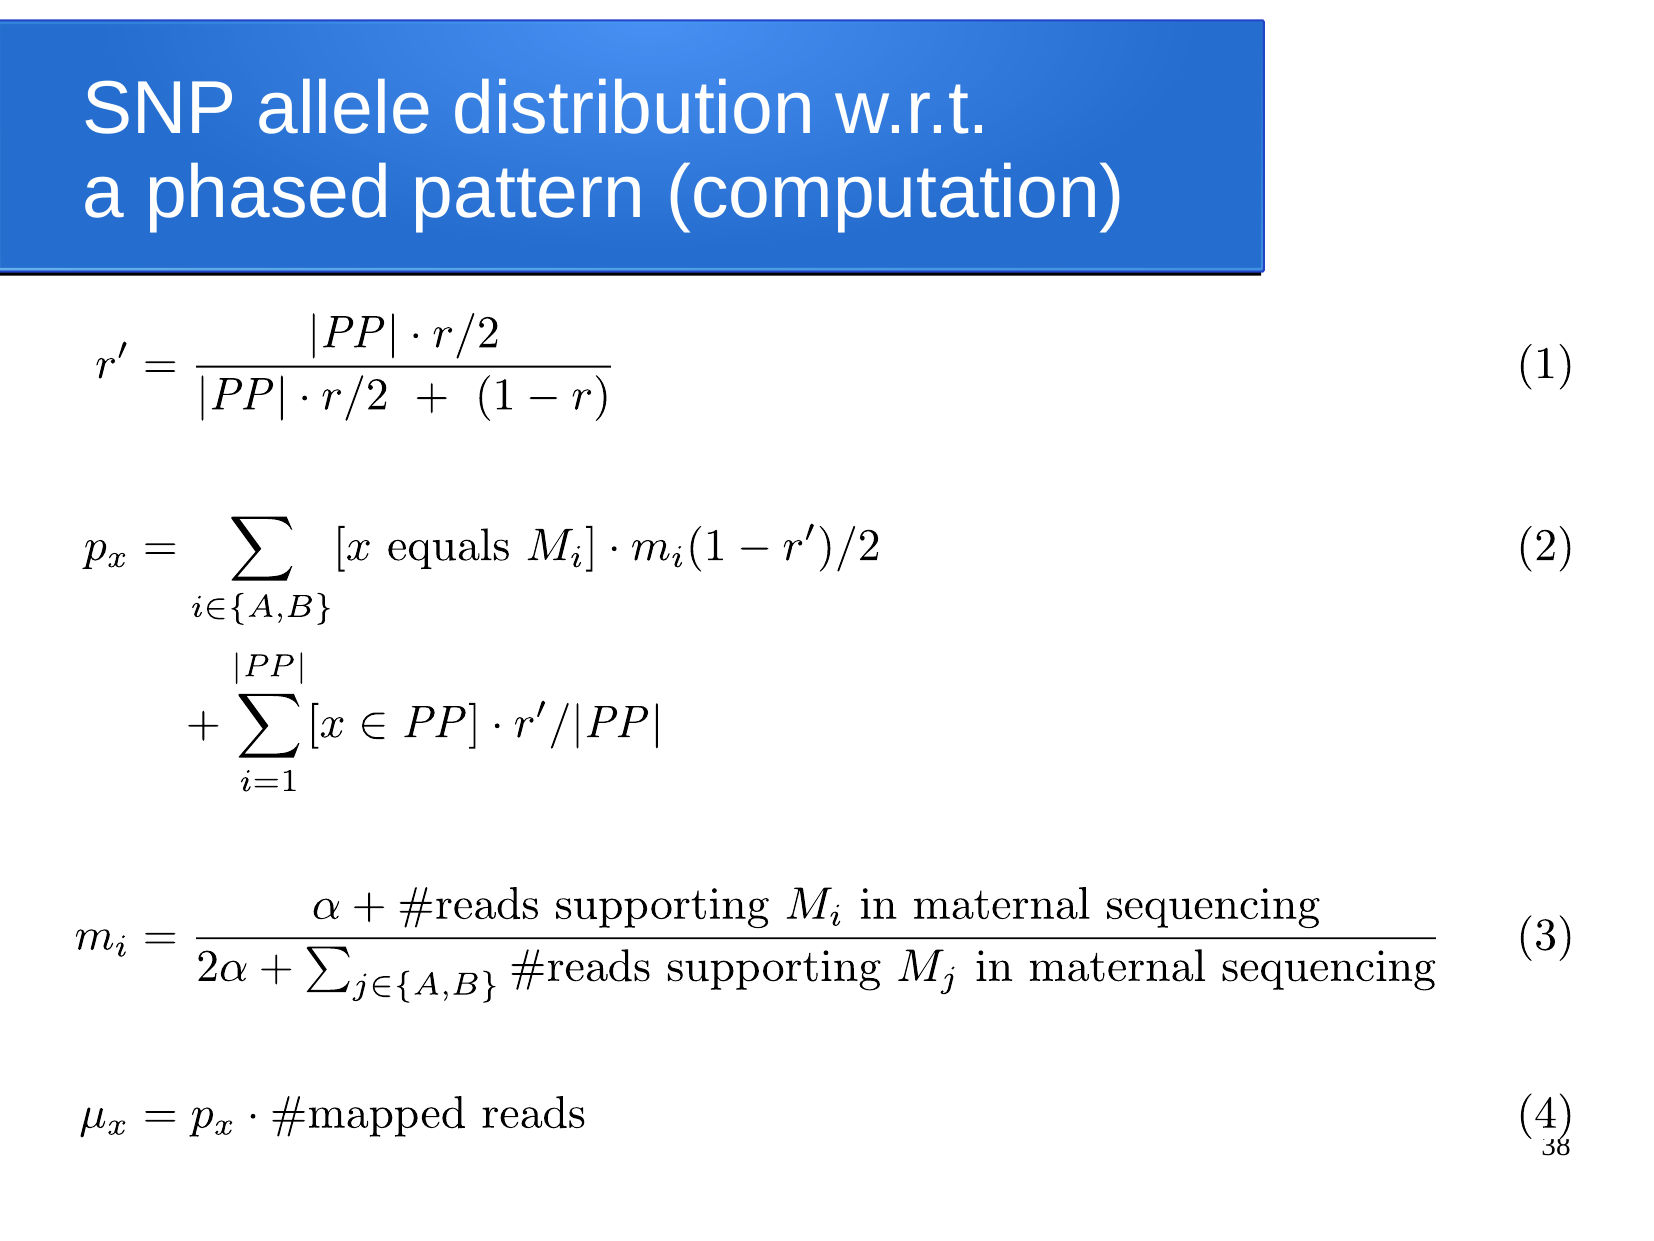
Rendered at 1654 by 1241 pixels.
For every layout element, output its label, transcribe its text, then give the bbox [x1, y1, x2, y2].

text_box [74, 312, 1575, 1140]
title SNP allele distribution w.r.t. a phased pattern (computation) [82, 47, 1235, 252]
